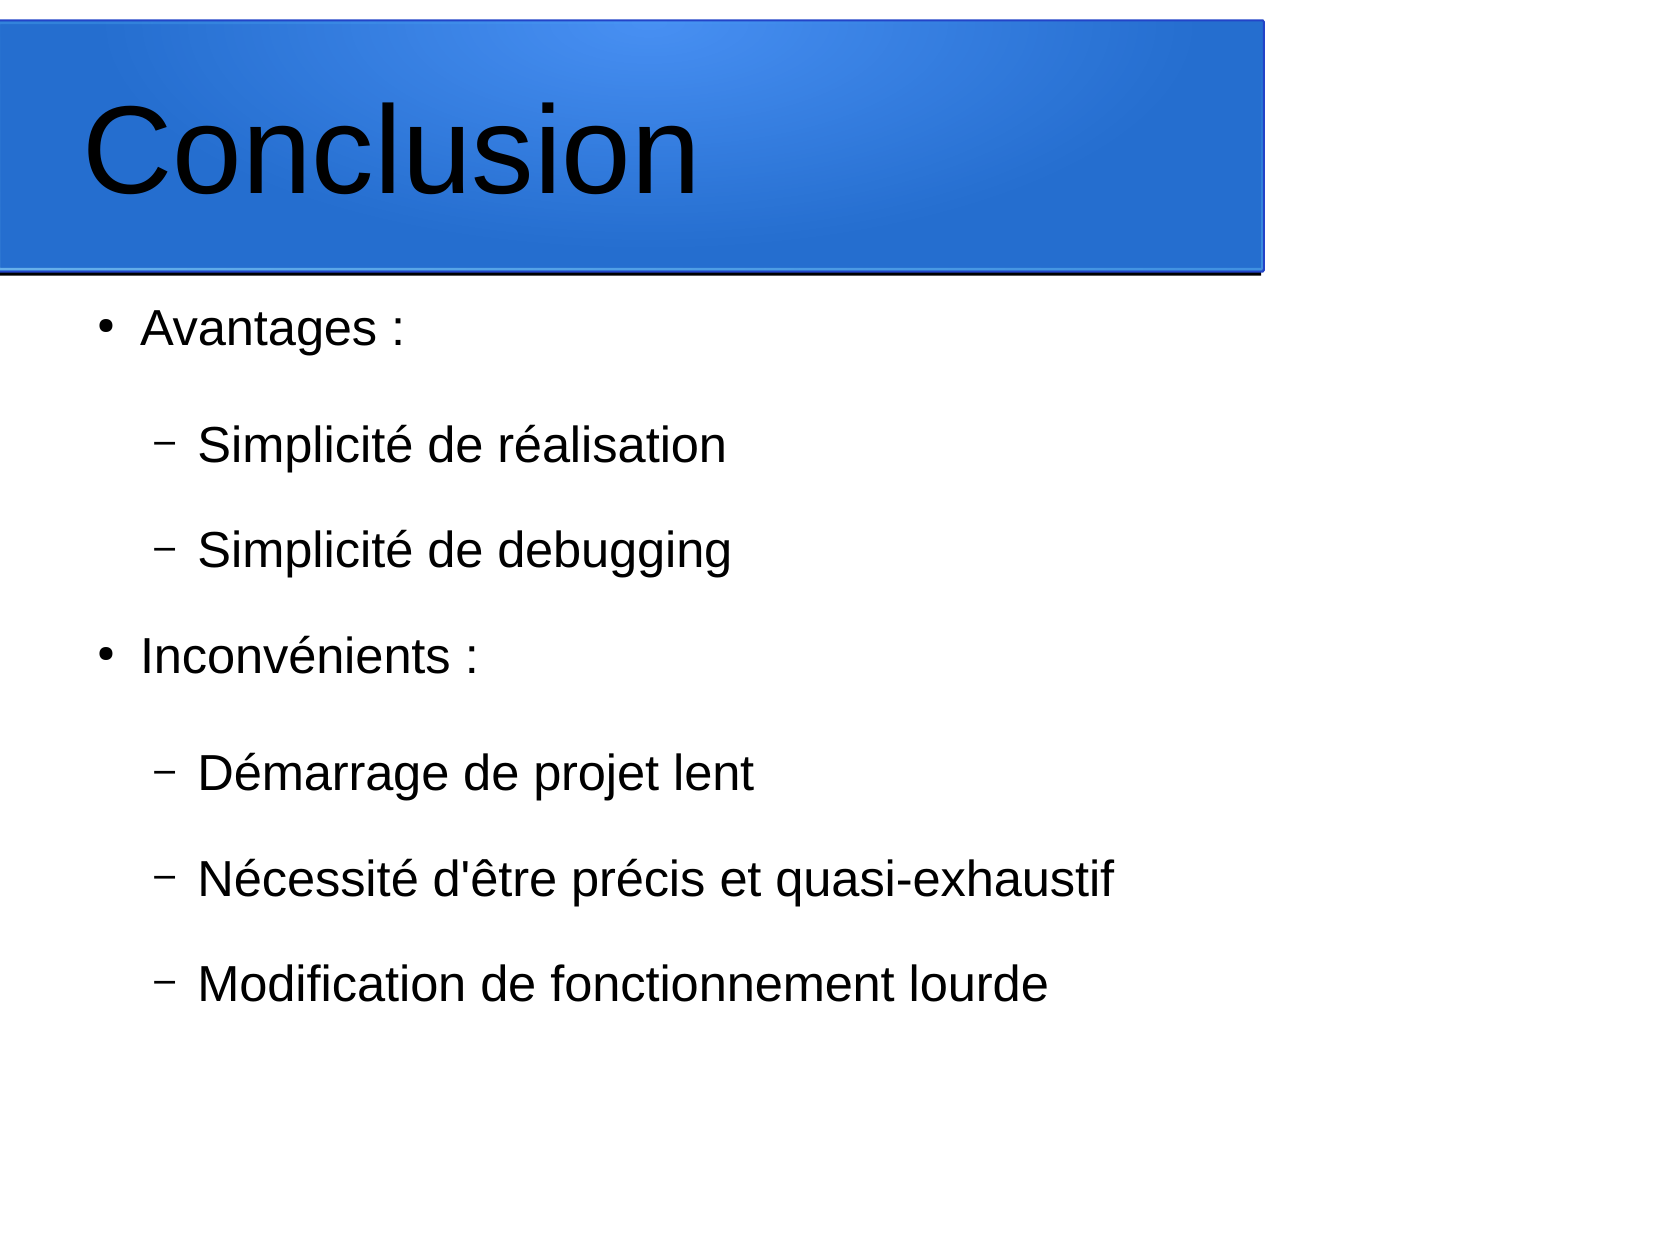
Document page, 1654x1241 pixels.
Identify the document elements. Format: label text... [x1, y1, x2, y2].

list Avantages : Simplicité de réalisation Simplicité de debugging Inconvénients : Démarrage de projet lent Nécessité d'être précis et quasi-exhaustif Modification de fonctionnement lourde [82, 299, 1571, 1019]
title Conclusion [82, 47, 1235, 252]
